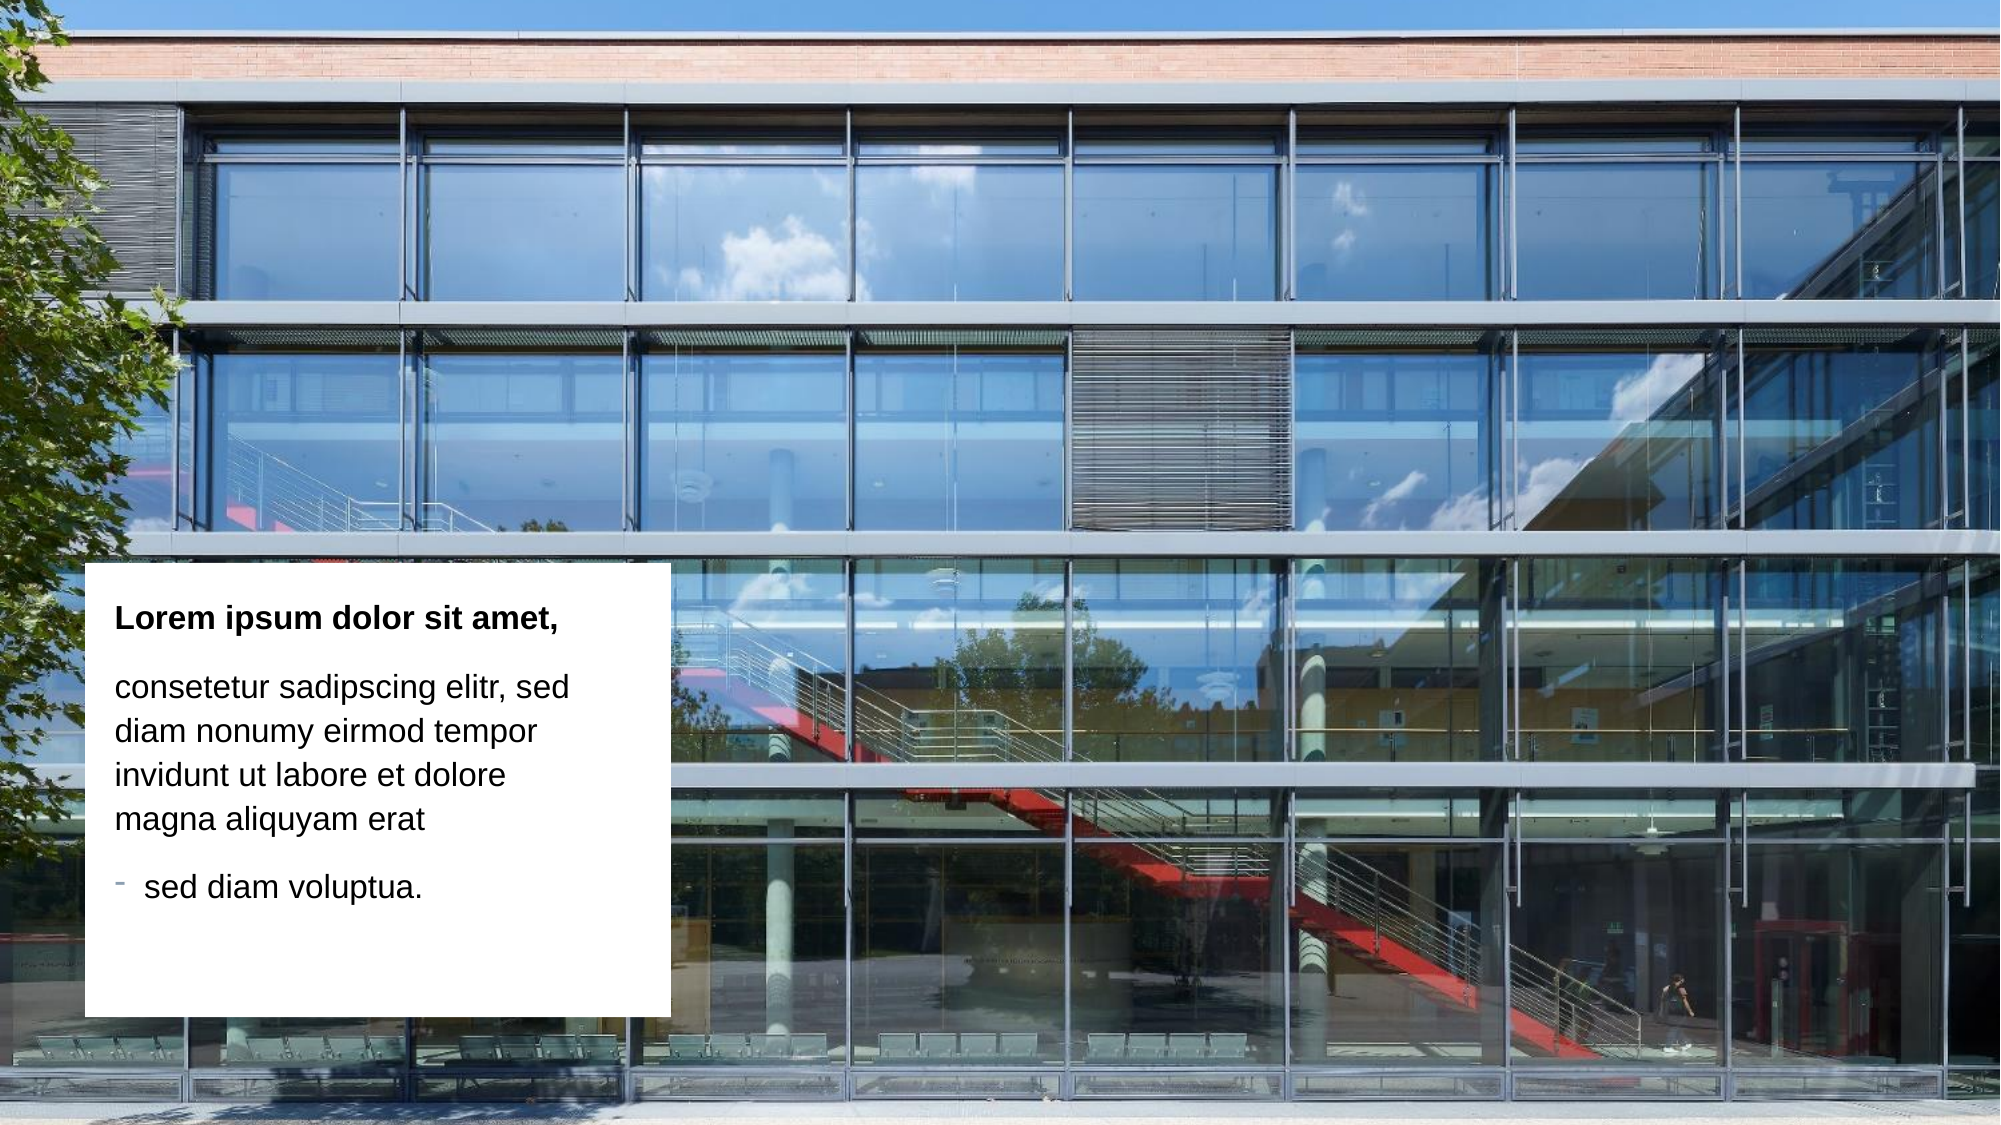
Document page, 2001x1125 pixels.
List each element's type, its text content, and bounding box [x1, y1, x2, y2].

picture [0, 0, 2000, 1125]
list Lorem ipsum dolor sit amet, consetetur sadipscing elitr, sed diam nonumy eirmod tempor invidunt ut labore et dolore magna aliquyam erat sed diam voluptua. [85, 562, 671, 1018]
